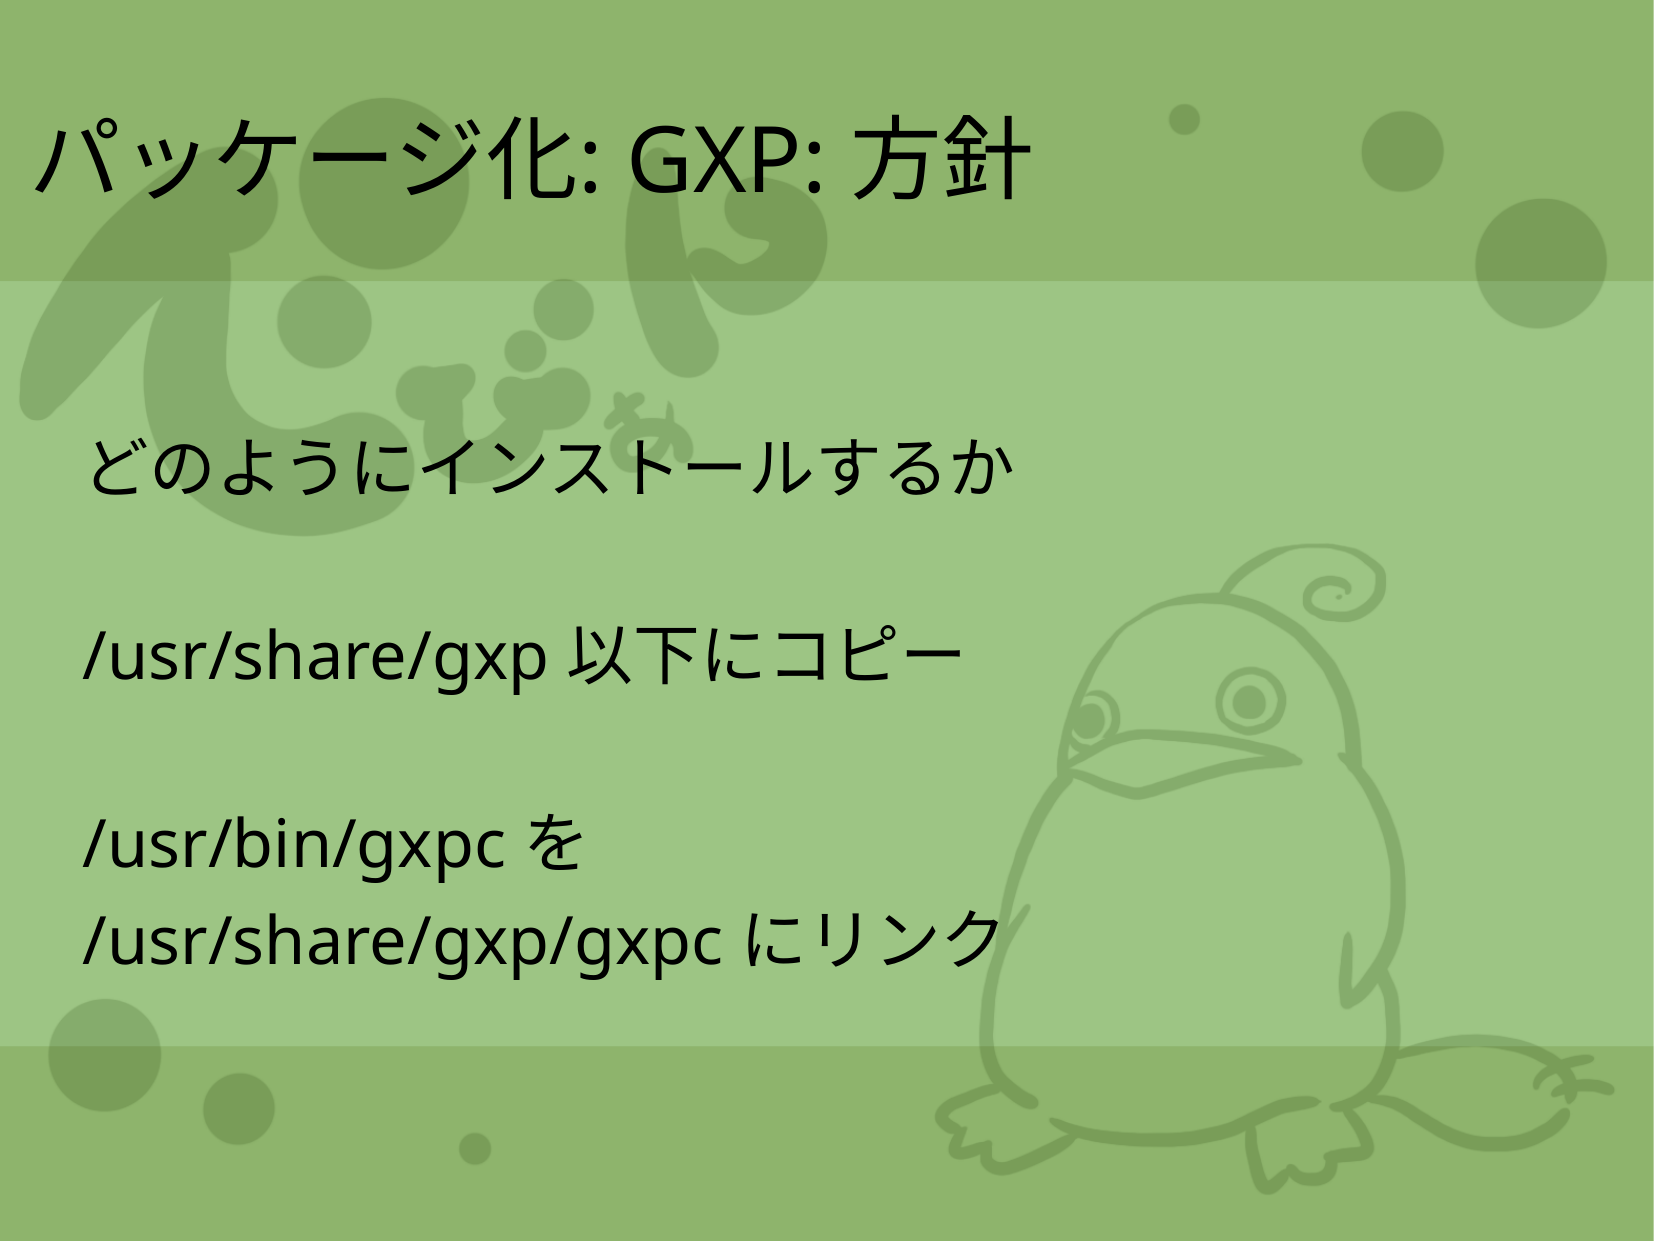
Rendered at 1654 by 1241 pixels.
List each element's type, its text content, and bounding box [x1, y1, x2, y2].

subtitle どのようにインストールするか /usr/share/gxp 以下にコピー /usr/bin/gxpc を /usr/share/gxp/gxpc にリンク [82, 289, 1571, 1109]
picture [0, 0, 1654, 1241]
title パッケージ化: GXP: 方針 [29, 49, 1625, 257]
